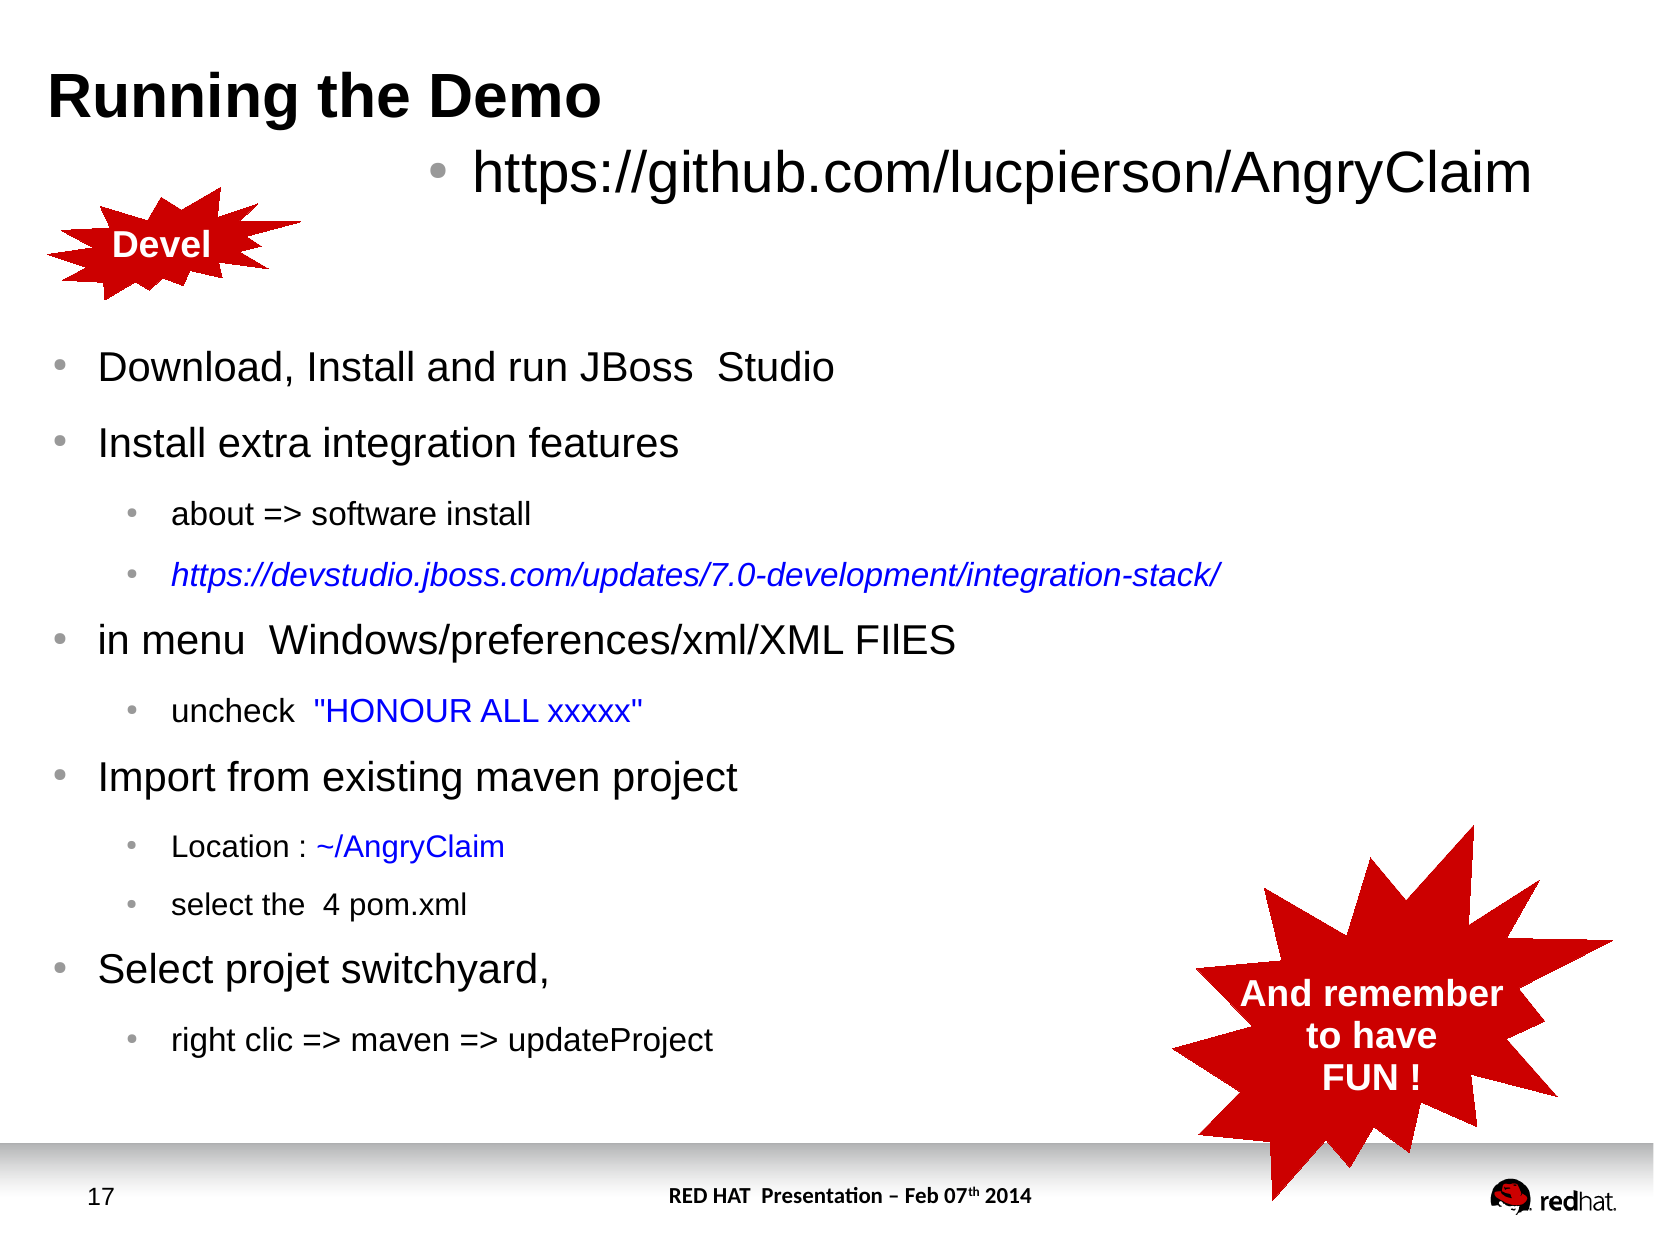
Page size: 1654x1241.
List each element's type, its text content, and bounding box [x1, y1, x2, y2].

list https://github.com/lucpierson/AngryClaim [412, 140, 1576, 226]
picture [0, 1143, 1654, 1241]
text_box Devel [47, 187, 301, 300]
list Download, Install and run JBoss Studio Install extra integration features about => software install https://devstudio.jboss.com/updates/7.0-development/integration-stack/ in menu Windows/preferences/xml/XML FIlES uncheck "HONOUR ALL xxxxx" Import from existing maven project Location : ~/AngryClaim select the 4 pom.xml Select projet switchyard, right clic => maven => updateProject [37, 343, 1617, 1130]
text_box And remember to have FUN ! [1172, 825, 1613, 1201]
title Running the Demo [47, 2, 1536, 190]
